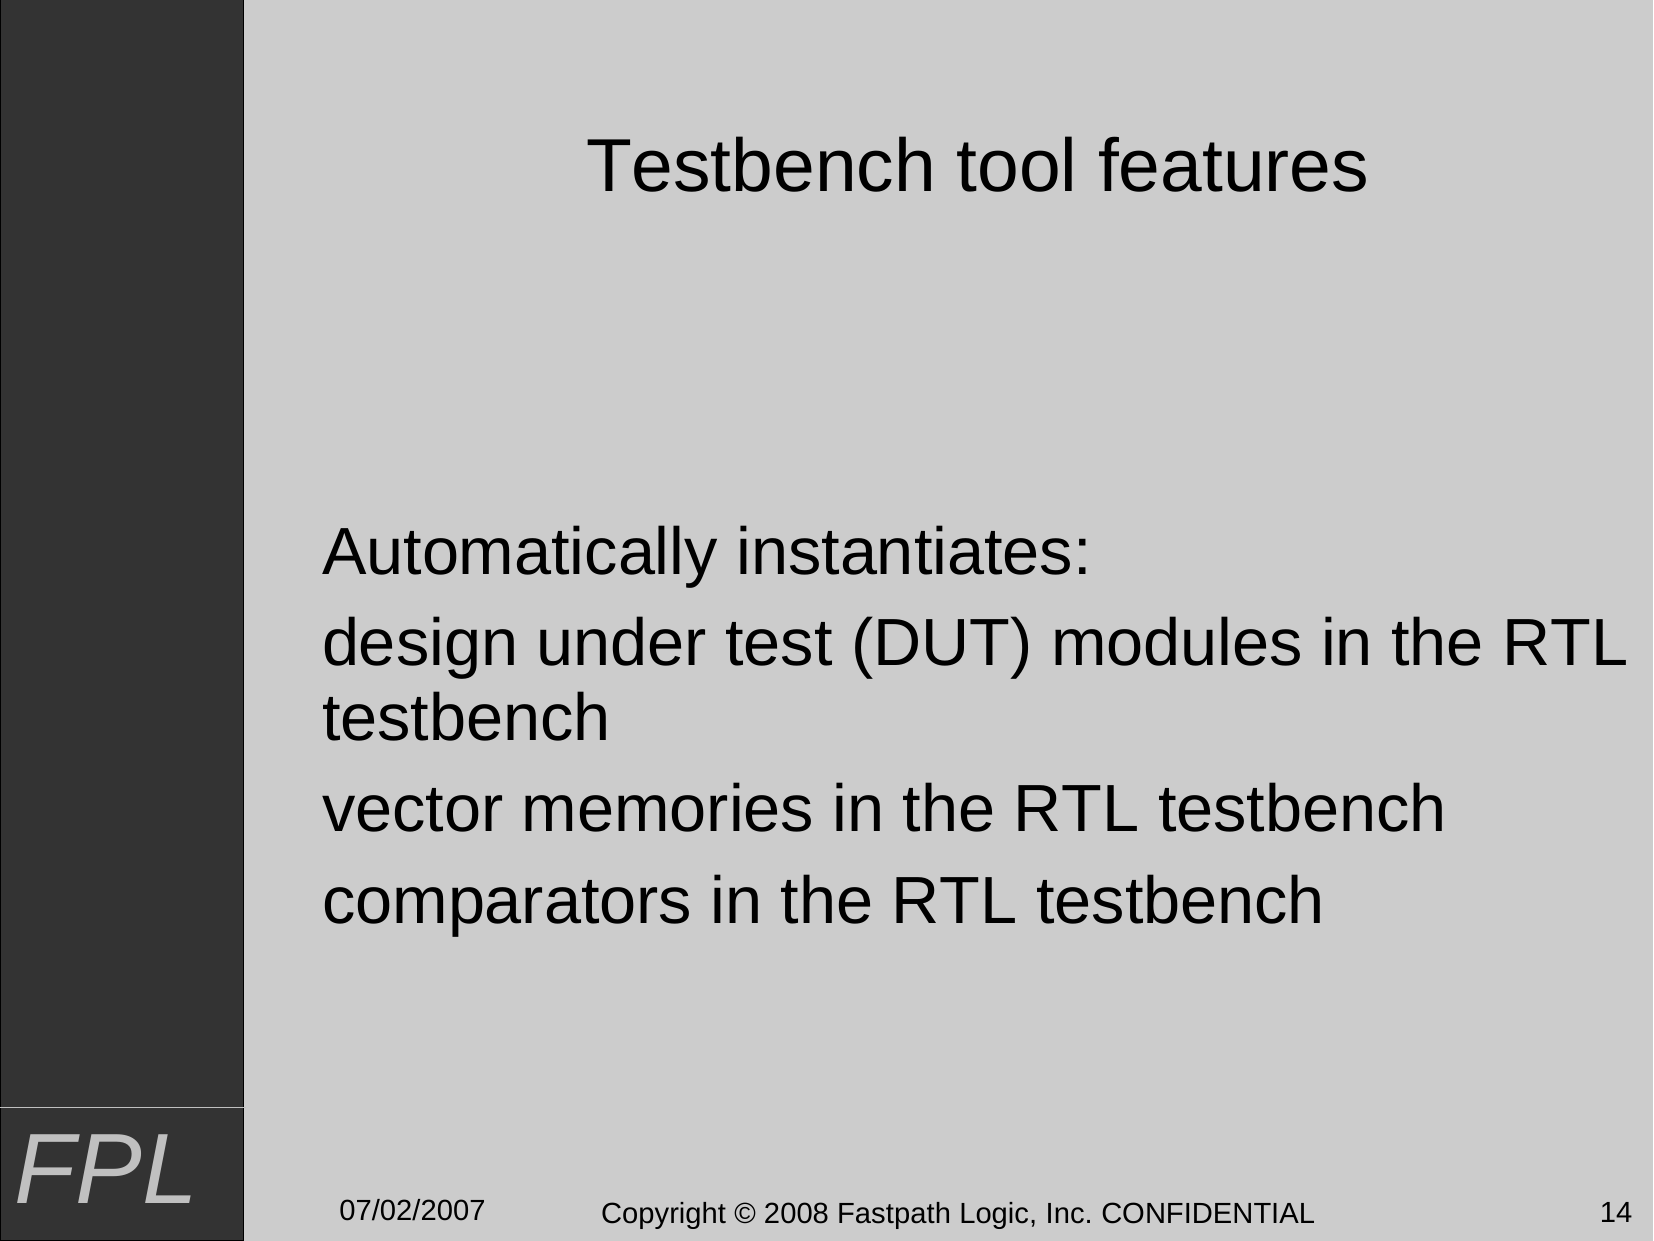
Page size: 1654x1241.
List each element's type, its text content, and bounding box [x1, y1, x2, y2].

title Testbench tool features [426, 57, 1529, 272]
subtitle Automatically instantiates: design under test (DUT) modules in the RTL testbench vector memories in the RTL testbench comparators in the RTL testbench [322, 272, 1634, 1179]
